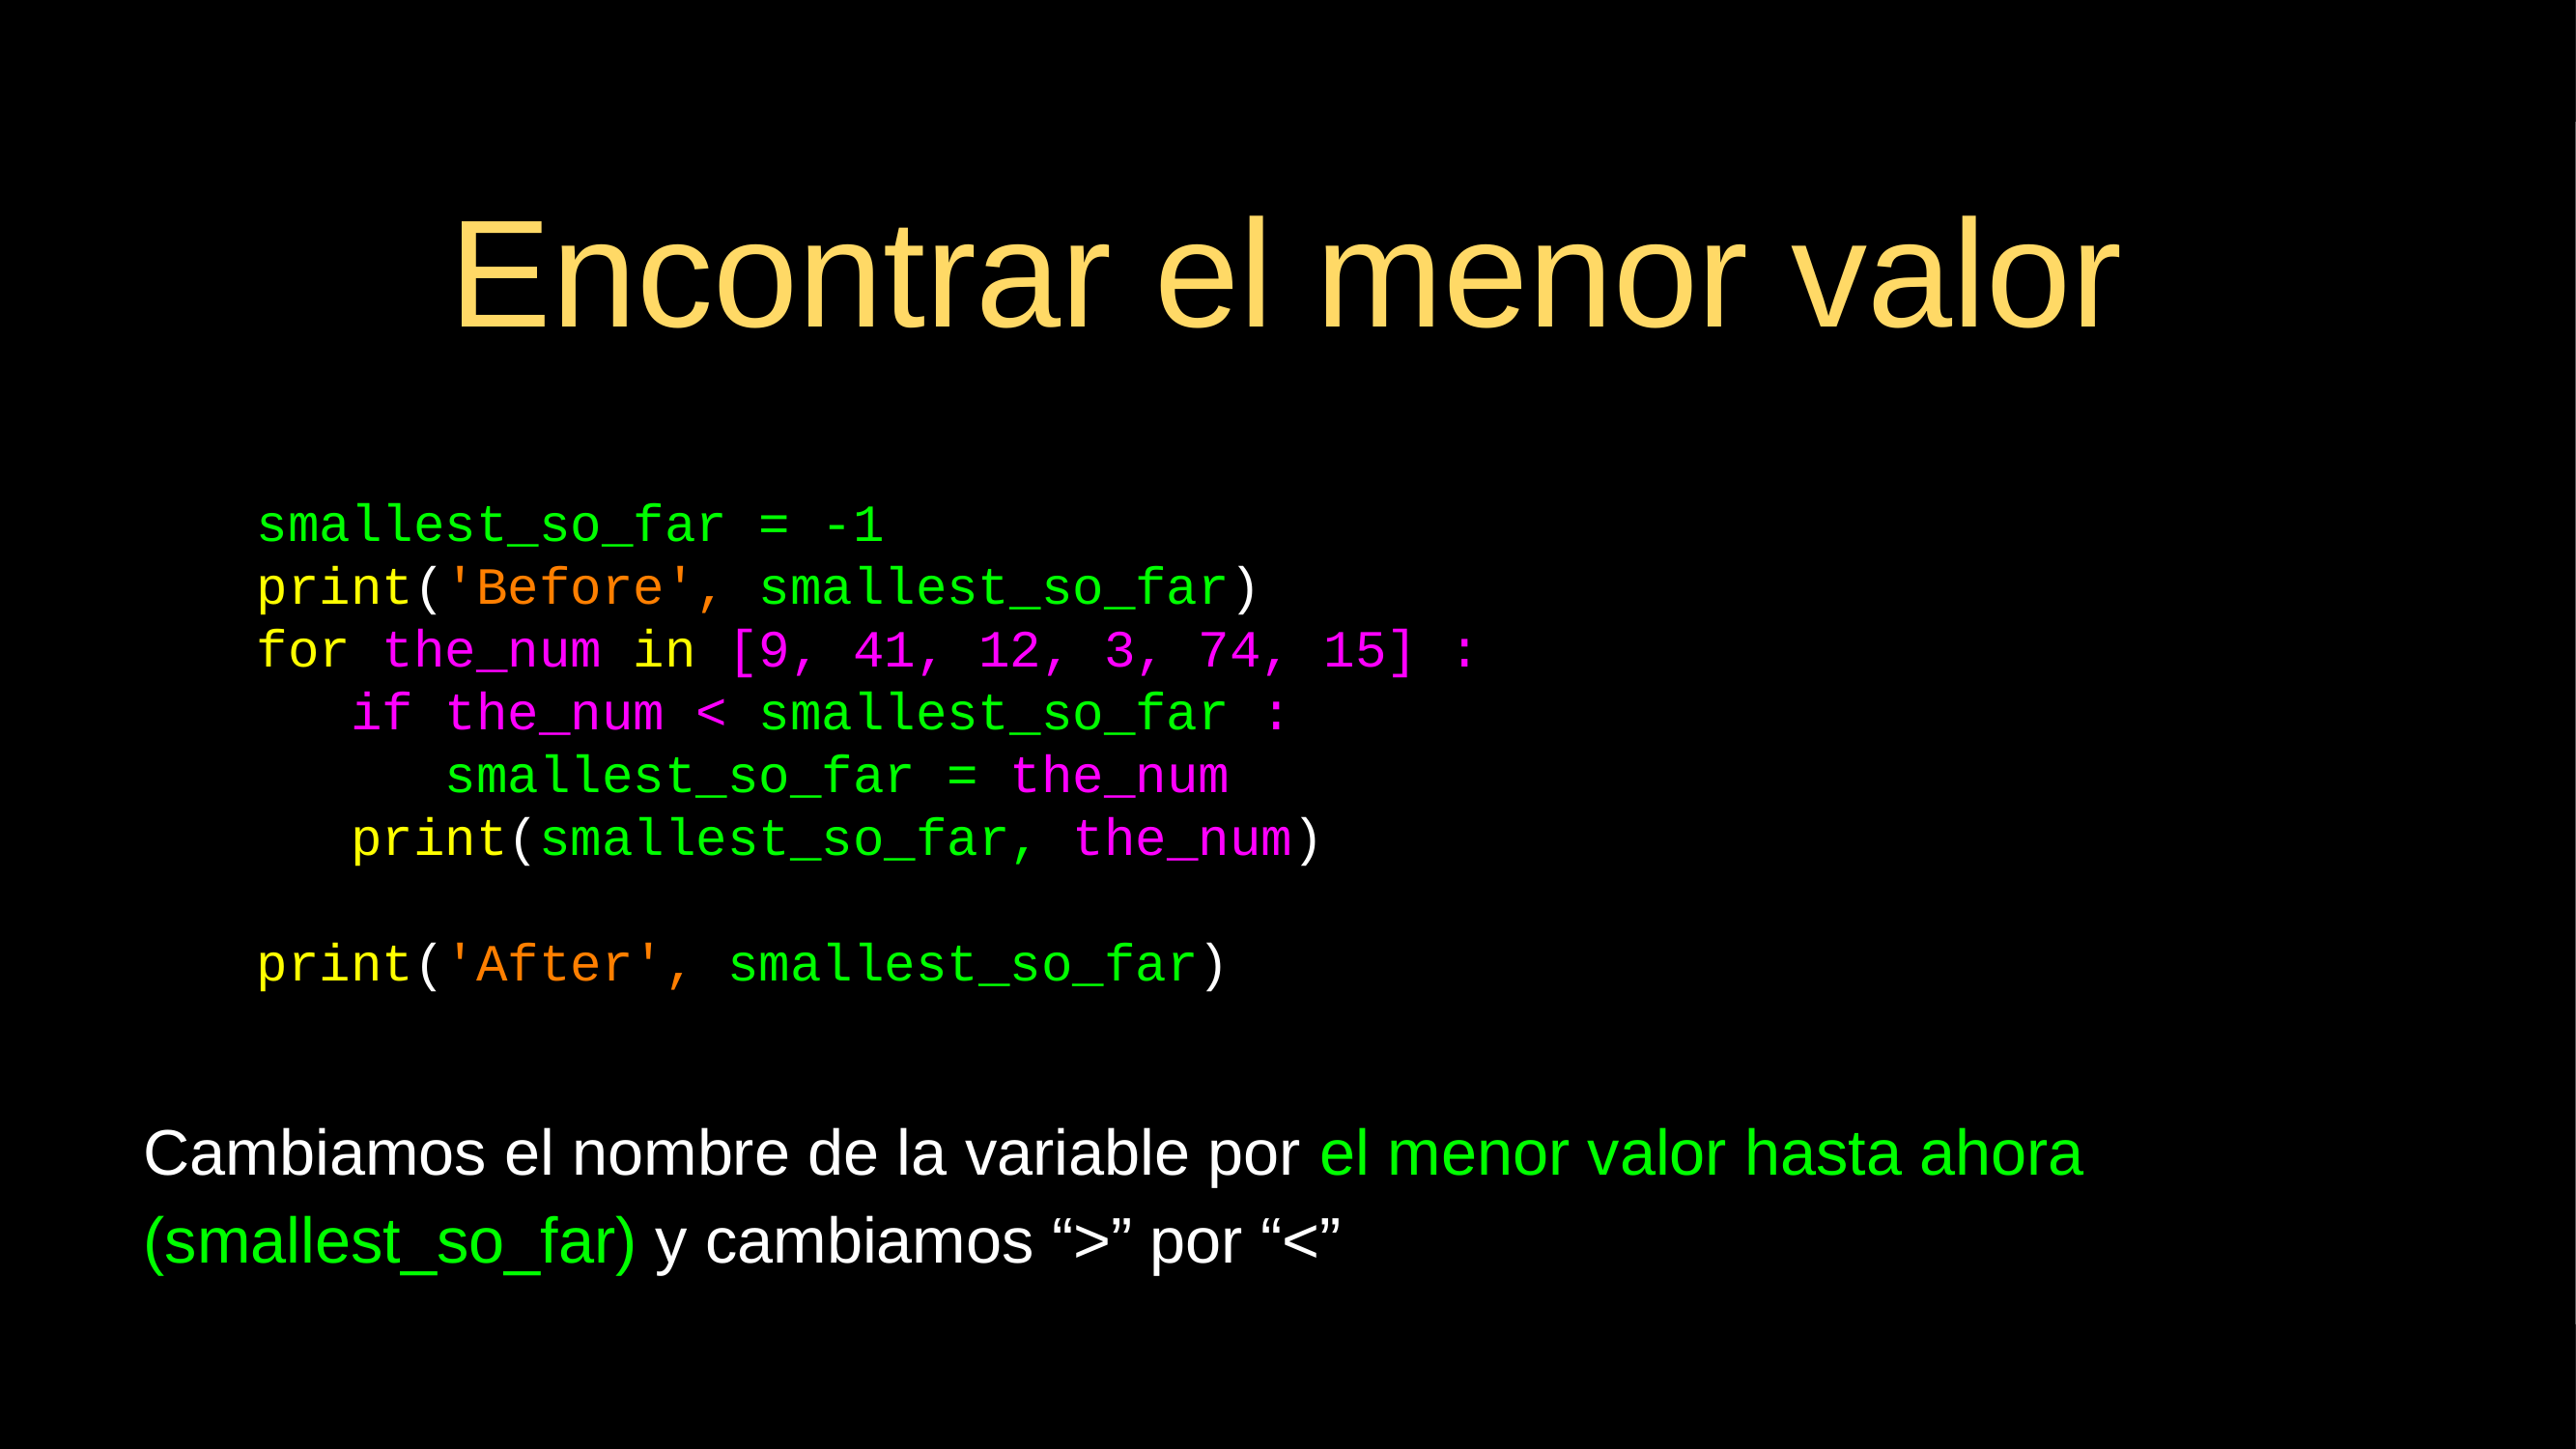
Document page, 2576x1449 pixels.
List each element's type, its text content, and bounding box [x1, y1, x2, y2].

title Encontrar el menor valor [183, 129, 2391, 403]
text_box smallest_so_far = -1 print('Before', smallest_so_far) for the_num in [9, 41, 12, 3, 74, 15] : if the_num < smallest_so_far : smallest_so_far = the_num print(smallest_so_far, the_num) print('After', smallest_so_far) [256, 476, 1524, 1004]
text_box Cambiamos el nombre de la variable por el menor valor hasta ahora (smallest_so_far) y cambiamos “>” por “<” [143, 1108, 2482, 1266]
